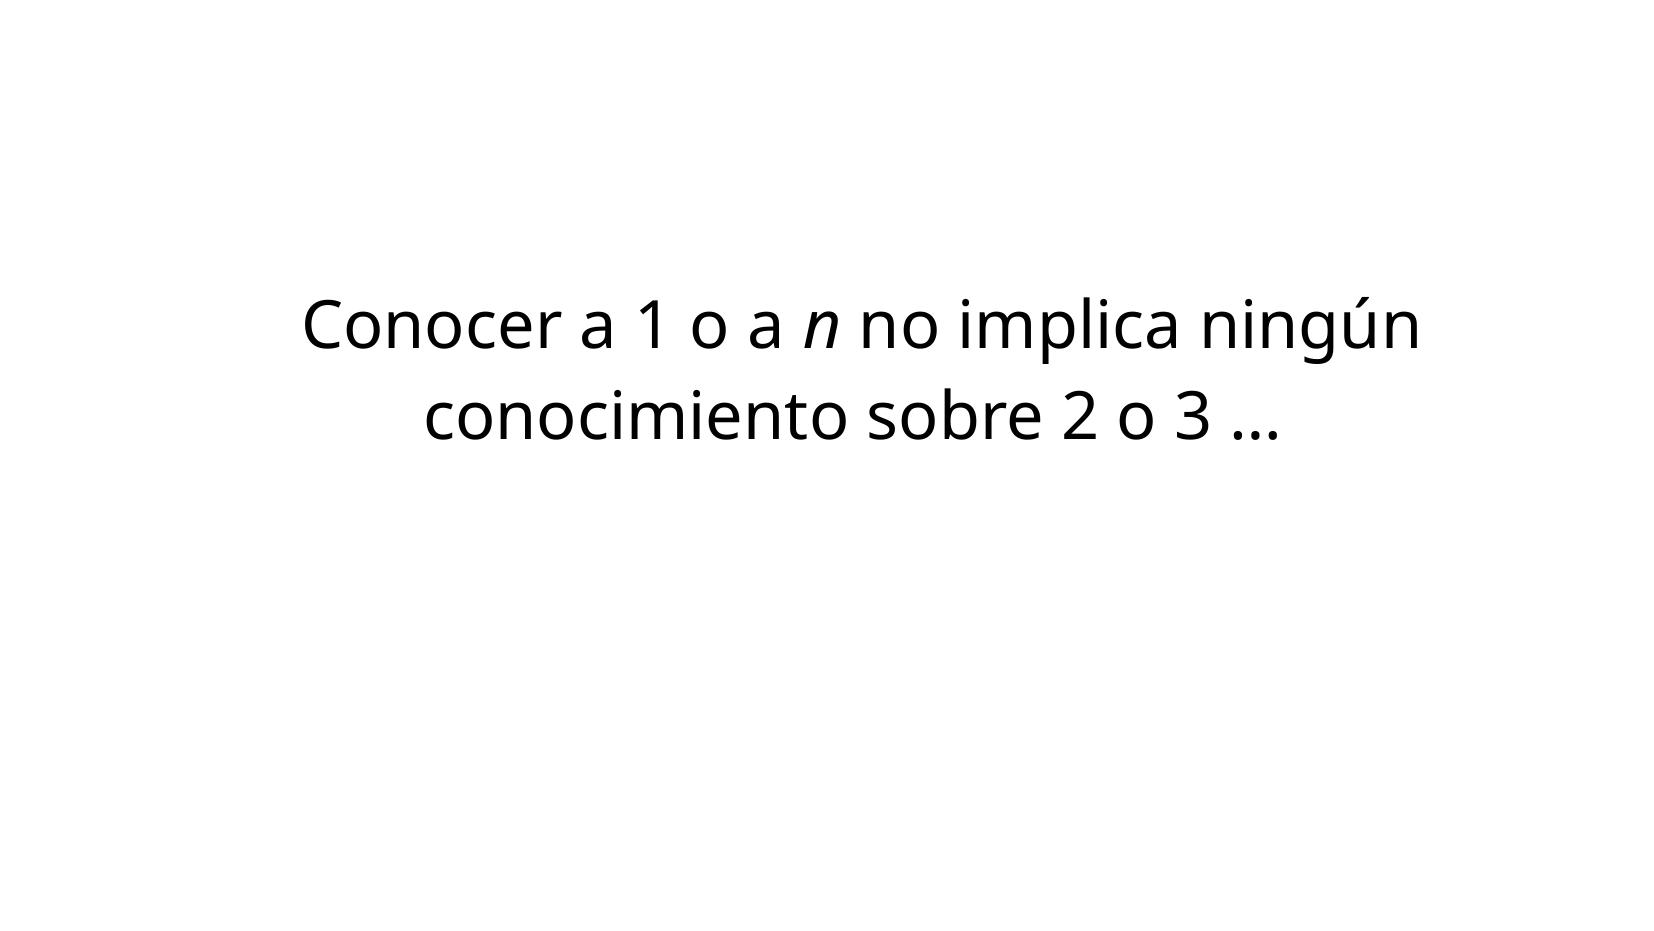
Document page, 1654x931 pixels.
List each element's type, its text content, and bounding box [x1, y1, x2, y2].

list Conocer a 1 o a n no implica ningún conocimiento sobre 2 o 3 … [82, 277, 1571, 481]
